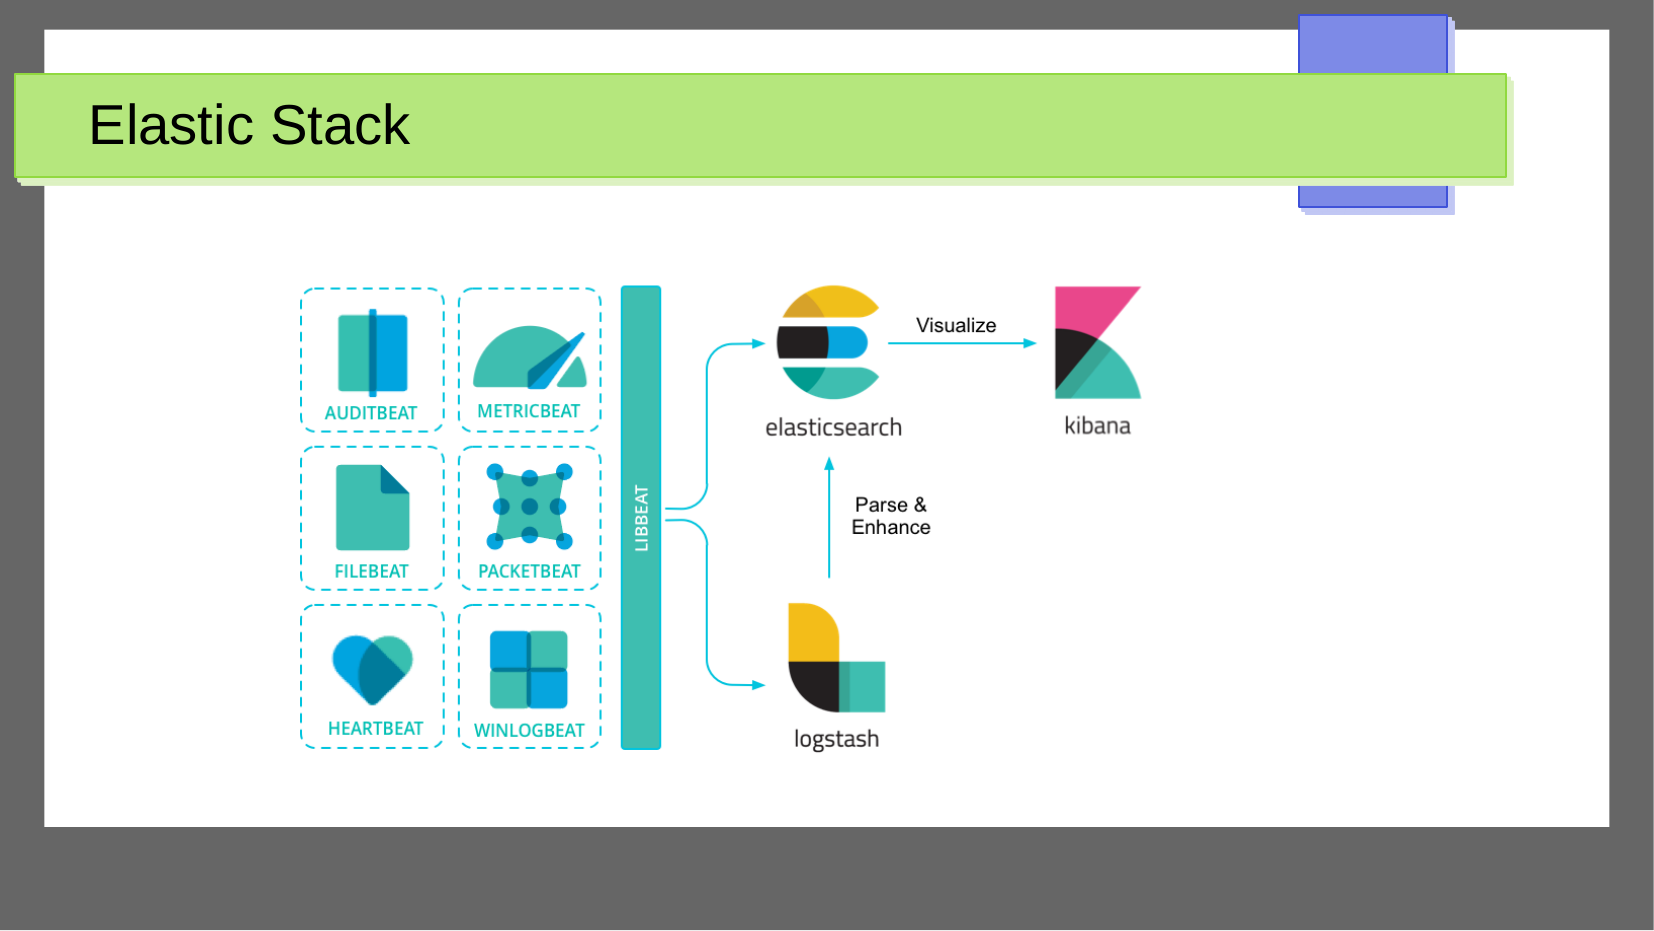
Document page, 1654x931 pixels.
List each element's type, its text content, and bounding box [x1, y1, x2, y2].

picture [300, 250, 1238, 822]
title Elastic Stack [88, 73, 1506, 178]
